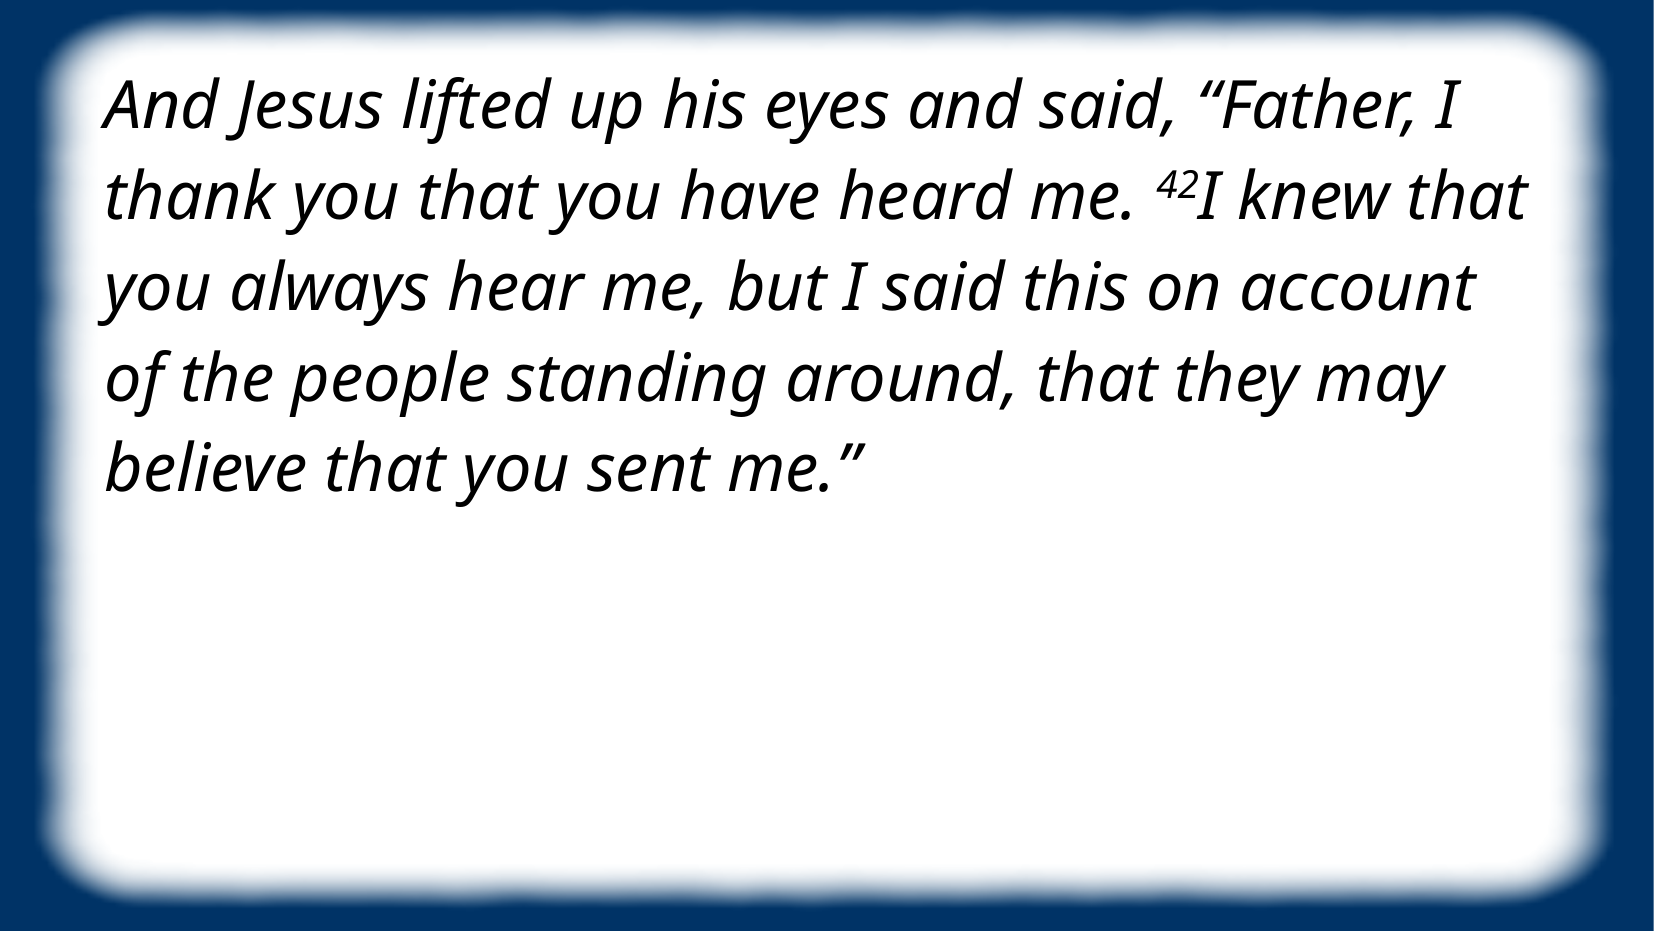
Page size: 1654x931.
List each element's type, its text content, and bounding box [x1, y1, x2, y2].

text_box And Jesus lifted up his eyes and said, “Father, I thank you that you have heard me. 42I knew that you always hear me, but I said this on account of the people standing around, that they may believe that you sent me.” [90, 50, 1546, 509]
picture [0, 0, 1654, 931]
